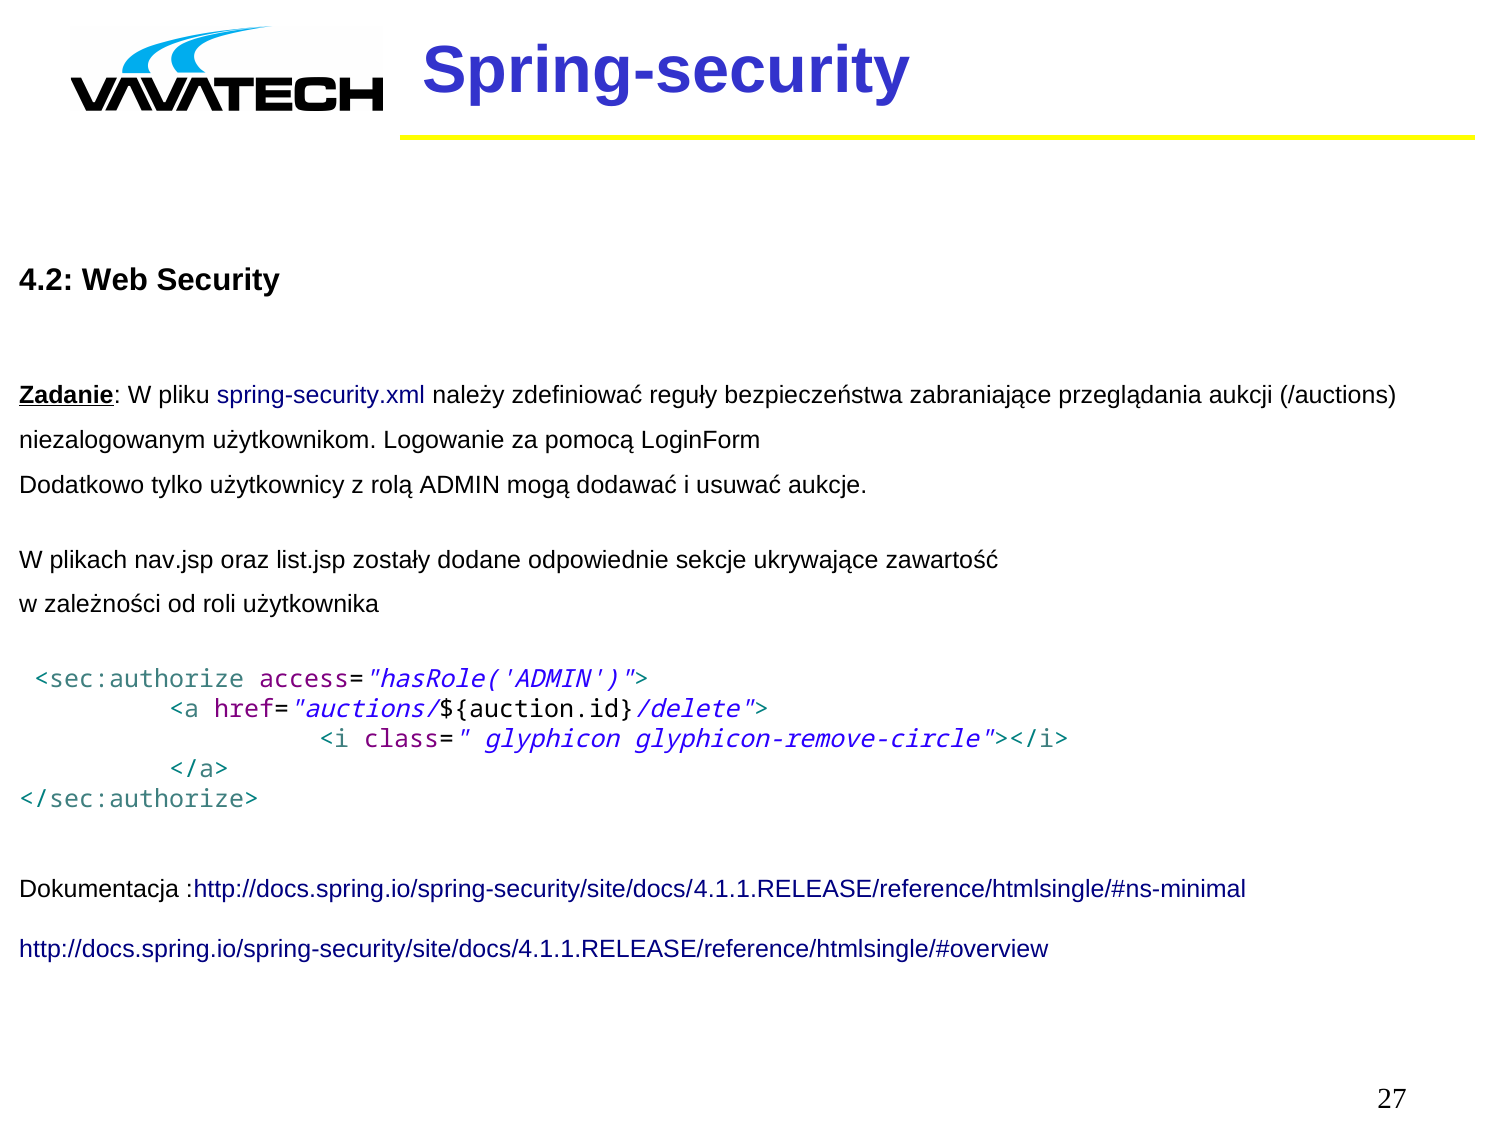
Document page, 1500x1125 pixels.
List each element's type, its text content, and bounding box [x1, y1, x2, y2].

picture [70, 26, 383, 111]
title Spring-security [407, 0, 1479, 157]
text_box 4.2: Web Security Zadanie: W pliku spring-security.xml należy zdefiniować reguły bezpieczeństwa zabraniające przeglądania aukcji (/auctions) niezalogowanym użytkownikom. Logowanie za pomocą LoginForm Dodatkowo tylko użytkownicy z rolą ADMIN mogą dodawać i usuwać aukcje. W plikach nav.jsp oraz list.jsp zostały dodane odpowiednie sekcje ukrywające zawartość w zależności od roli użytkownika <sec:authorize access="hasRole('ADMIN')"> <a href="auctions/${auction.id}/delete"> <i class=" glyphicon glyphicon-remove-circle"></i> </a> </sec:authorize> Dokumentacja :http://docs.spring.io/spring-security/site/docs/4.1.1.RELEASE/reference/htmlsingle/#ns-minimal http://docs.spring.io/spring-security/site/docs/4.1.1.RELEASE/reference/htmlsingle/#overview [4, 251, 1500, 985]
